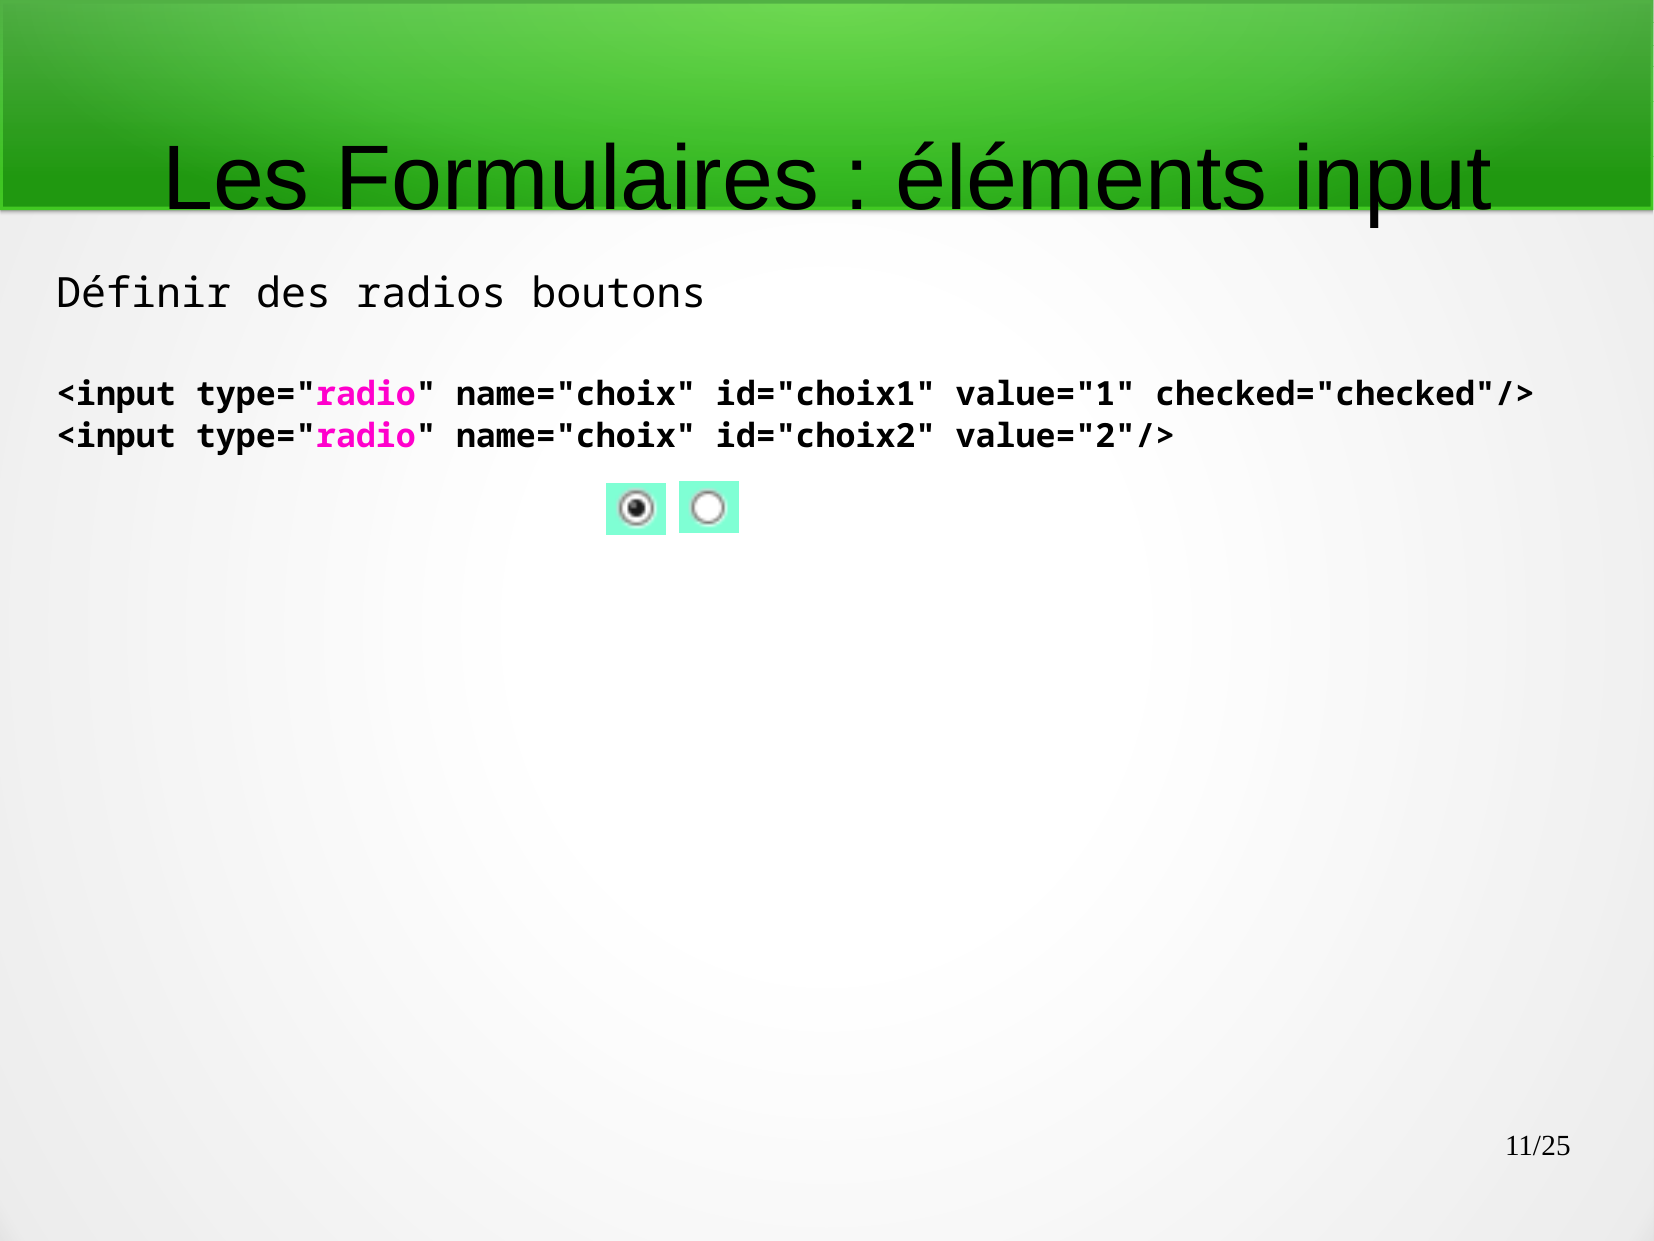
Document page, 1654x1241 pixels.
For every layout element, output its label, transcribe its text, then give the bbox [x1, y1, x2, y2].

title Les Formulaires : éléments input [121, 77, 1534, 265]
text_box Définir des radios boutons <input type="radio" name="choix" id="choix1" value="1" checked="checked"/> <input type="radio" name="choix" id="choix2" value="2"/> [55, 265, 1624, 1188]
picture [606, 483, 666, 535]
picture [679, 481, 739, 533]
